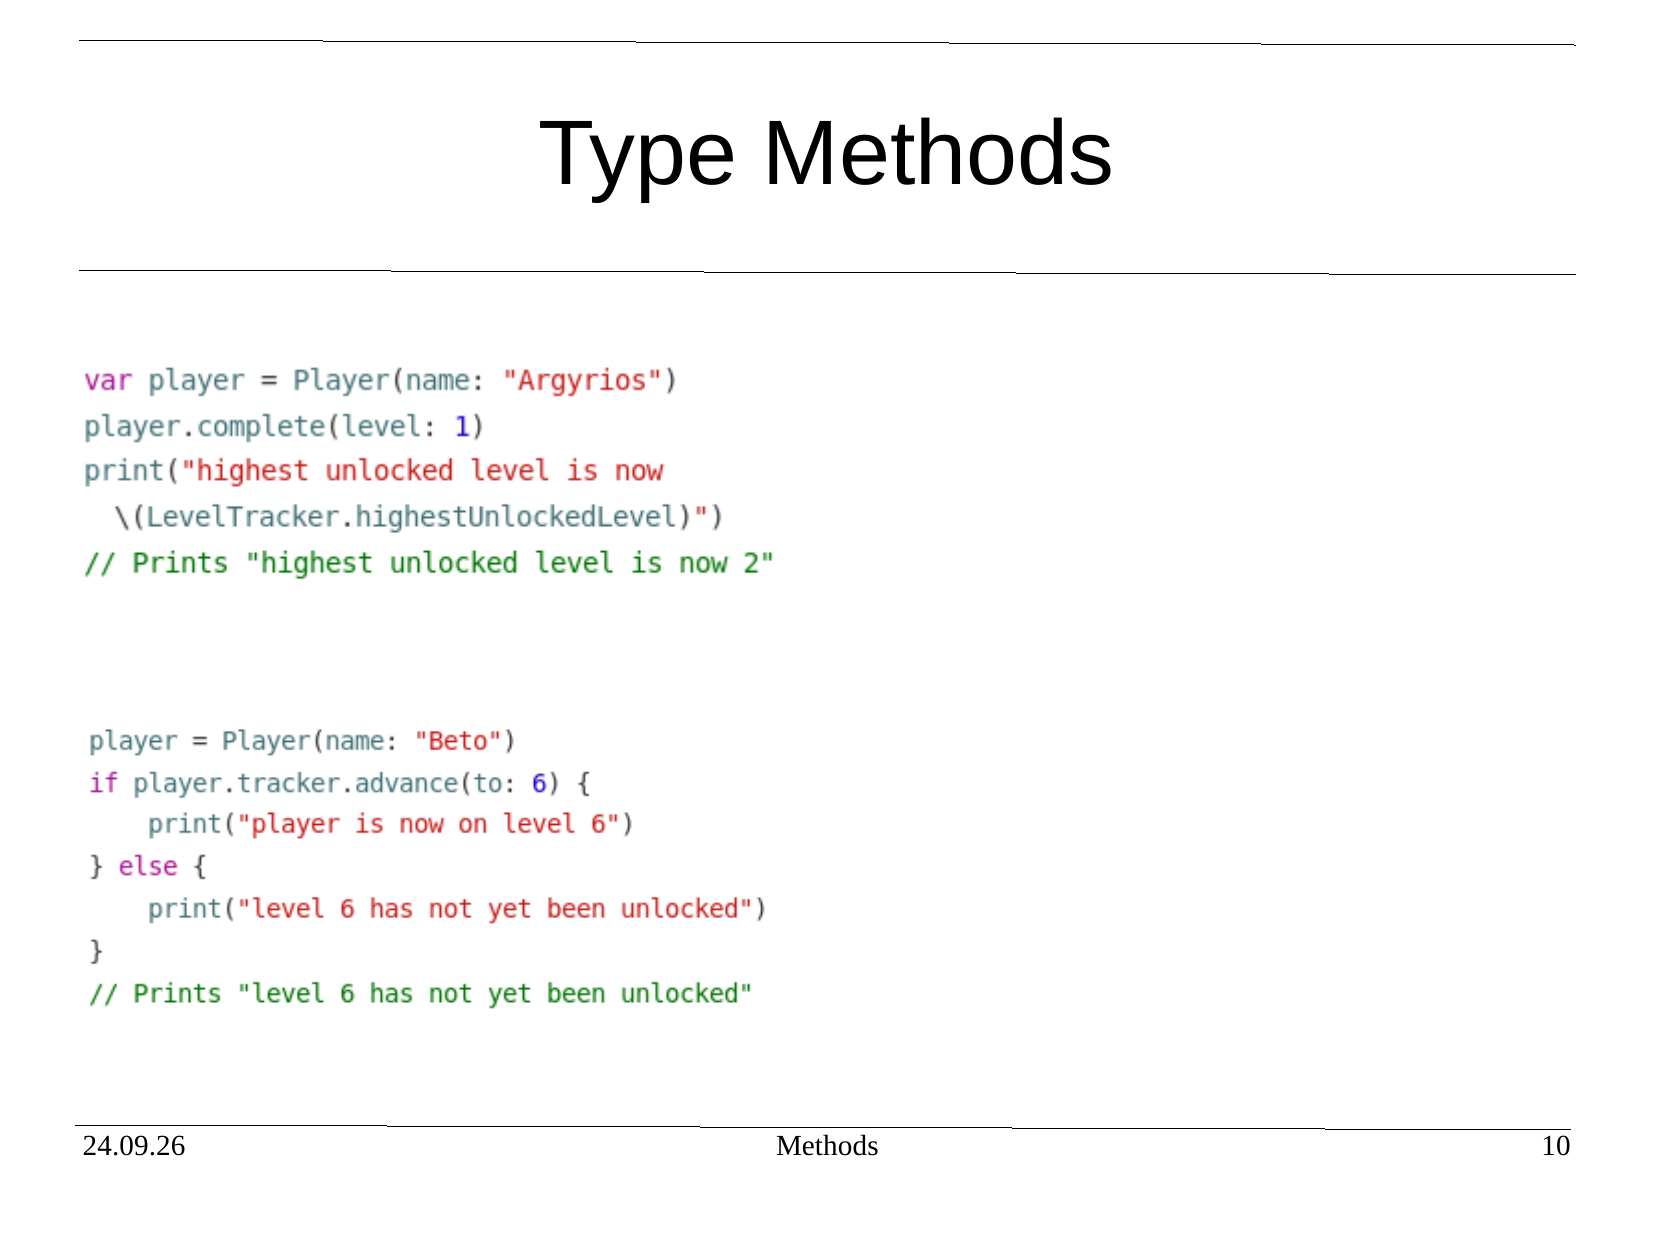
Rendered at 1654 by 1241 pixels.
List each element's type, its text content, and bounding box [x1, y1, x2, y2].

picture [78, 354, 851, 638]
title Type Methods [82, 49, 1571, 257]
picture [67, 696, 827, 1052]
